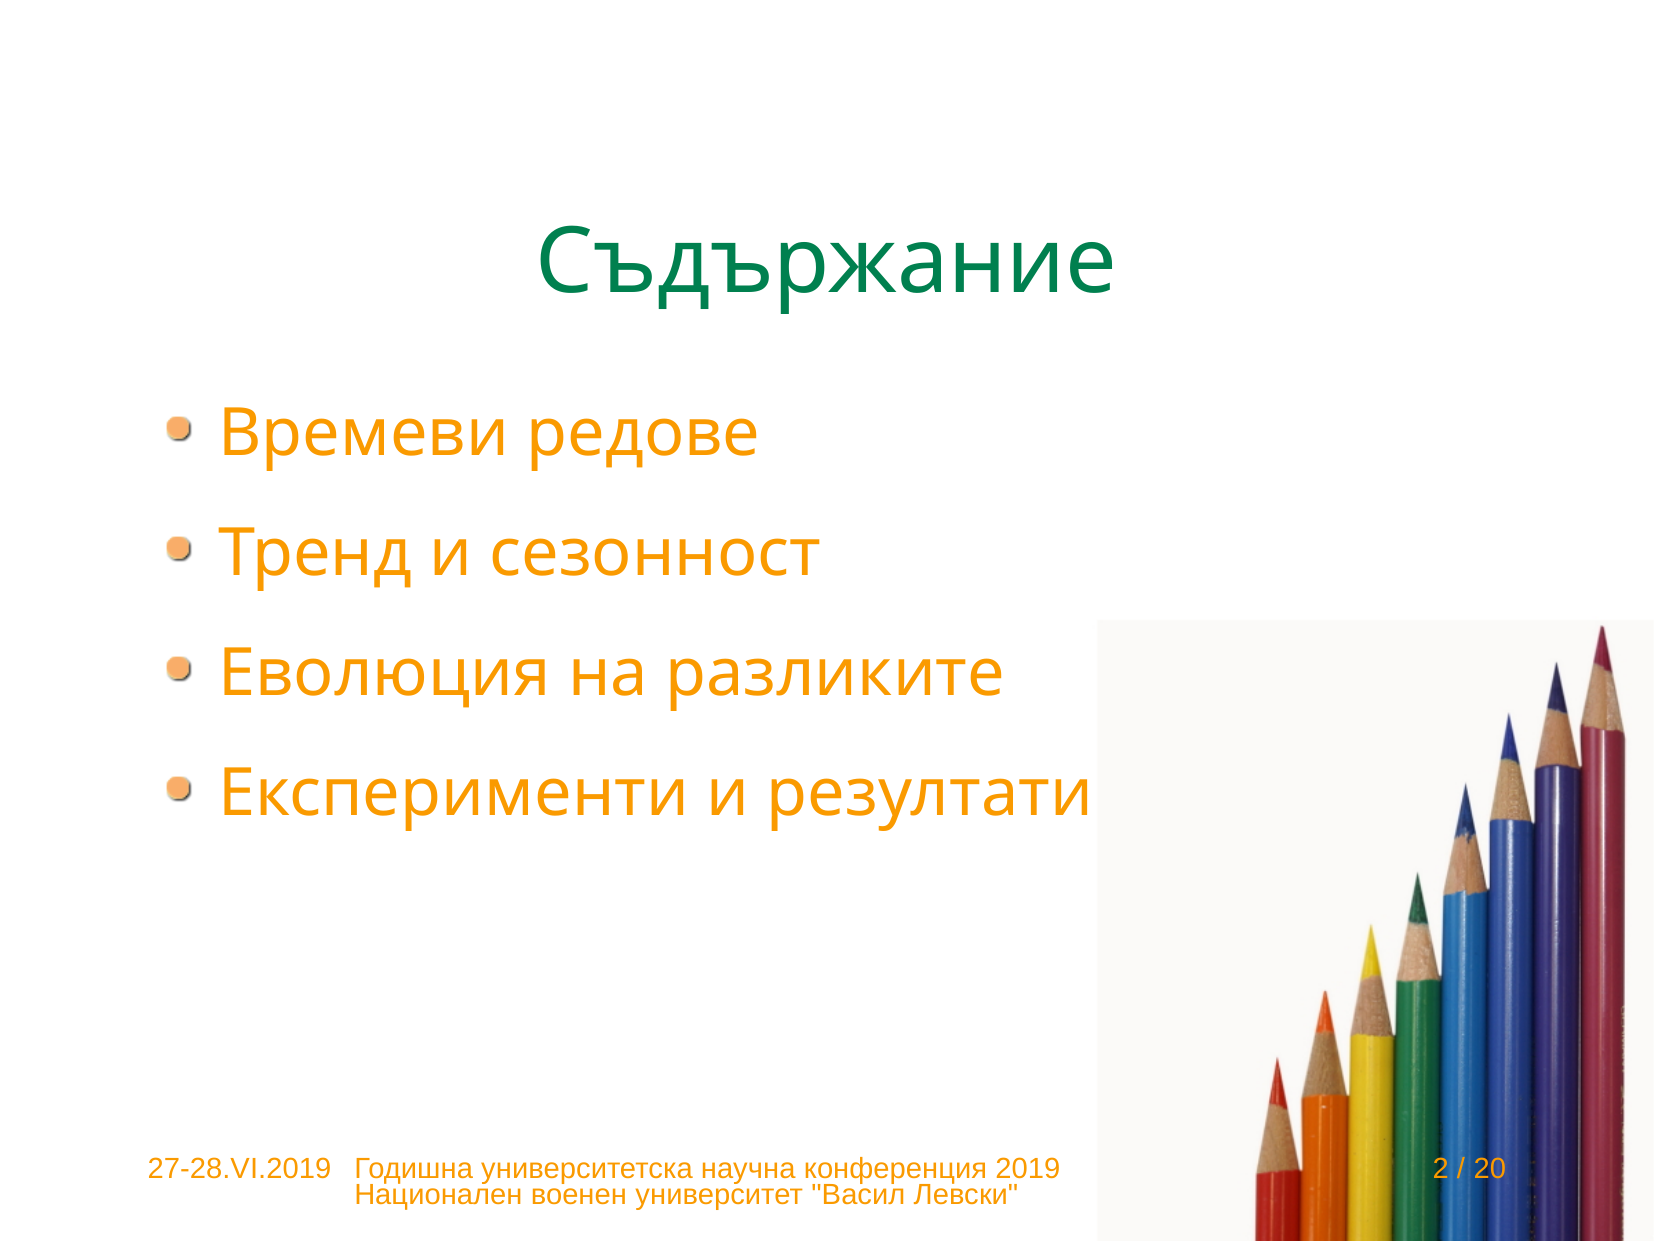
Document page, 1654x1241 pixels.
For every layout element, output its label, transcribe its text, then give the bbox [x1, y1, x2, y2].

list Времеви редове Тренд и сезонност Еволюция на разликите Експерименти и резултати [147, 383, 1506, 1104]
picture [0, 0, 1654, 1241]
title Съдържание [147, 153, 1506, 361]
